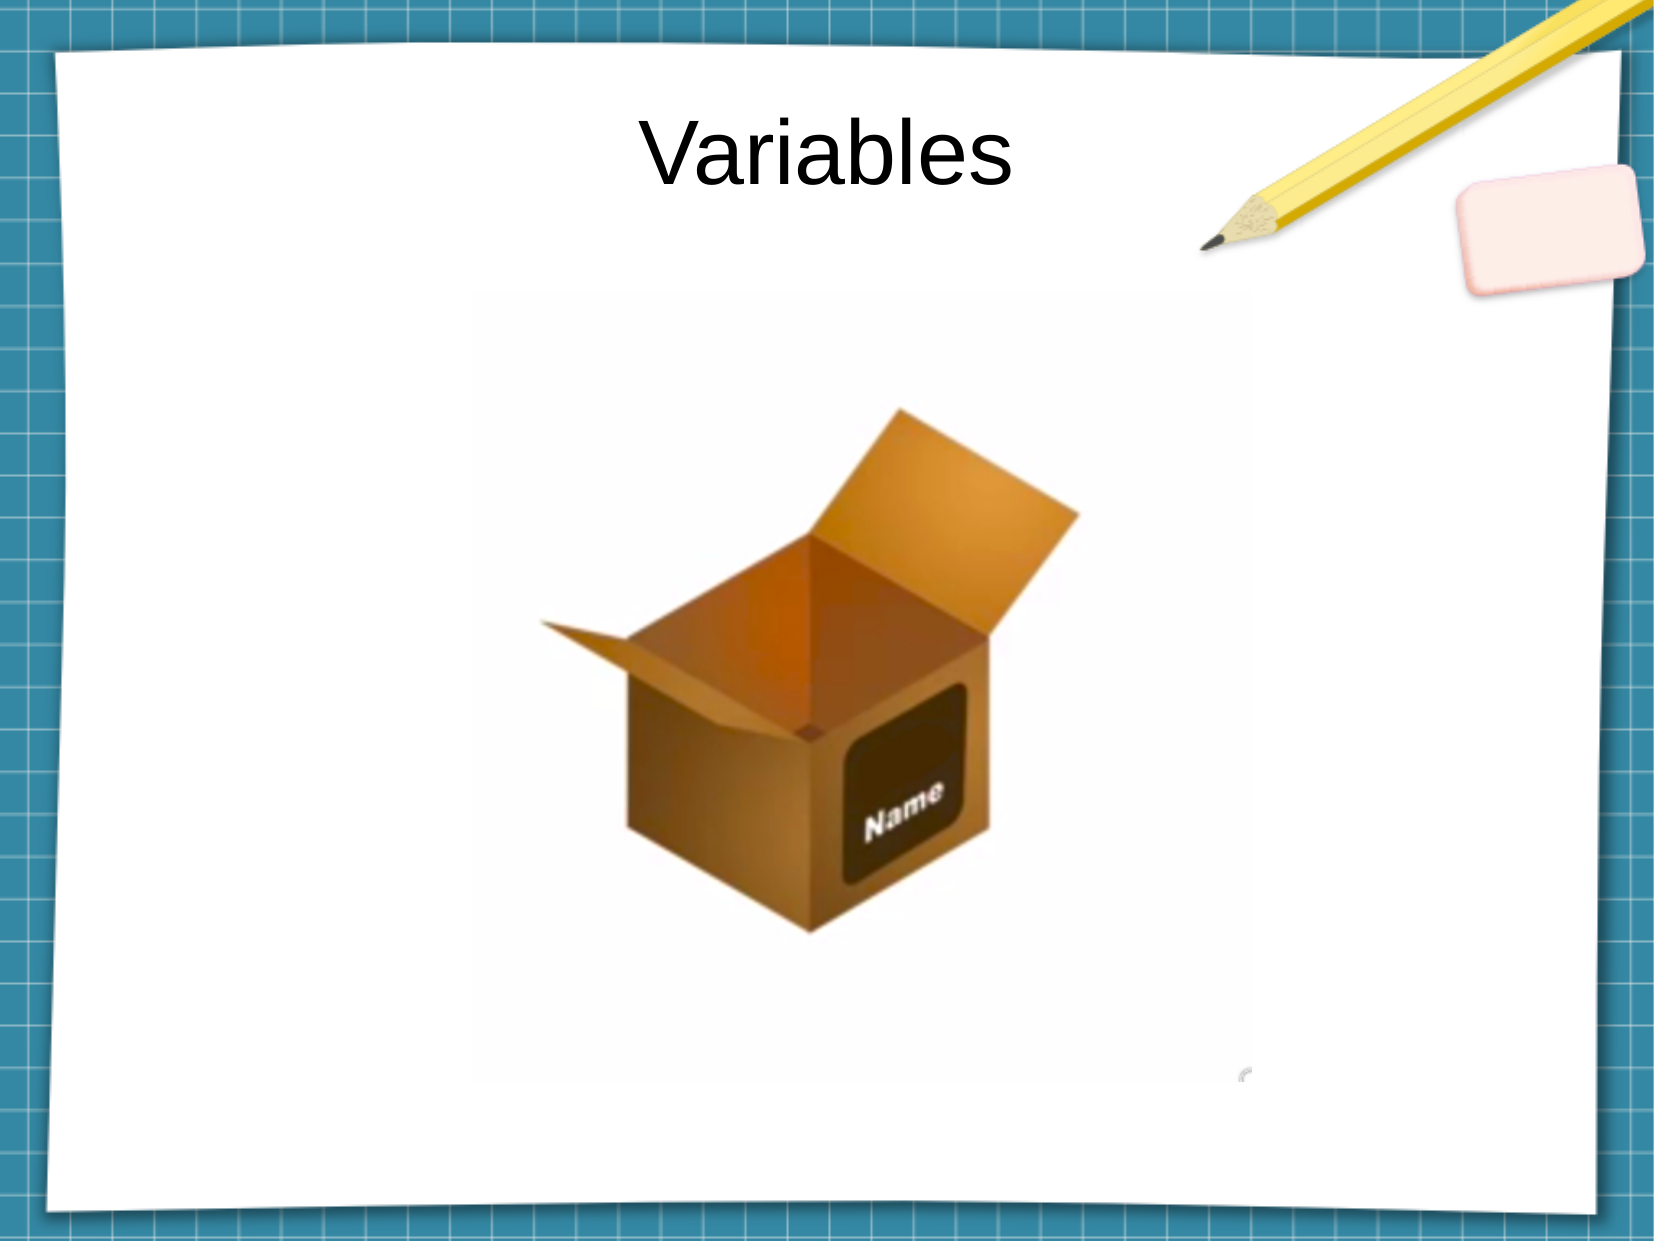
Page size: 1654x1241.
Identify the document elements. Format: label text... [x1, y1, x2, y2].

picture [0, 0, 1654, 1241]
title Variables [82, 49, 1571, 257]
